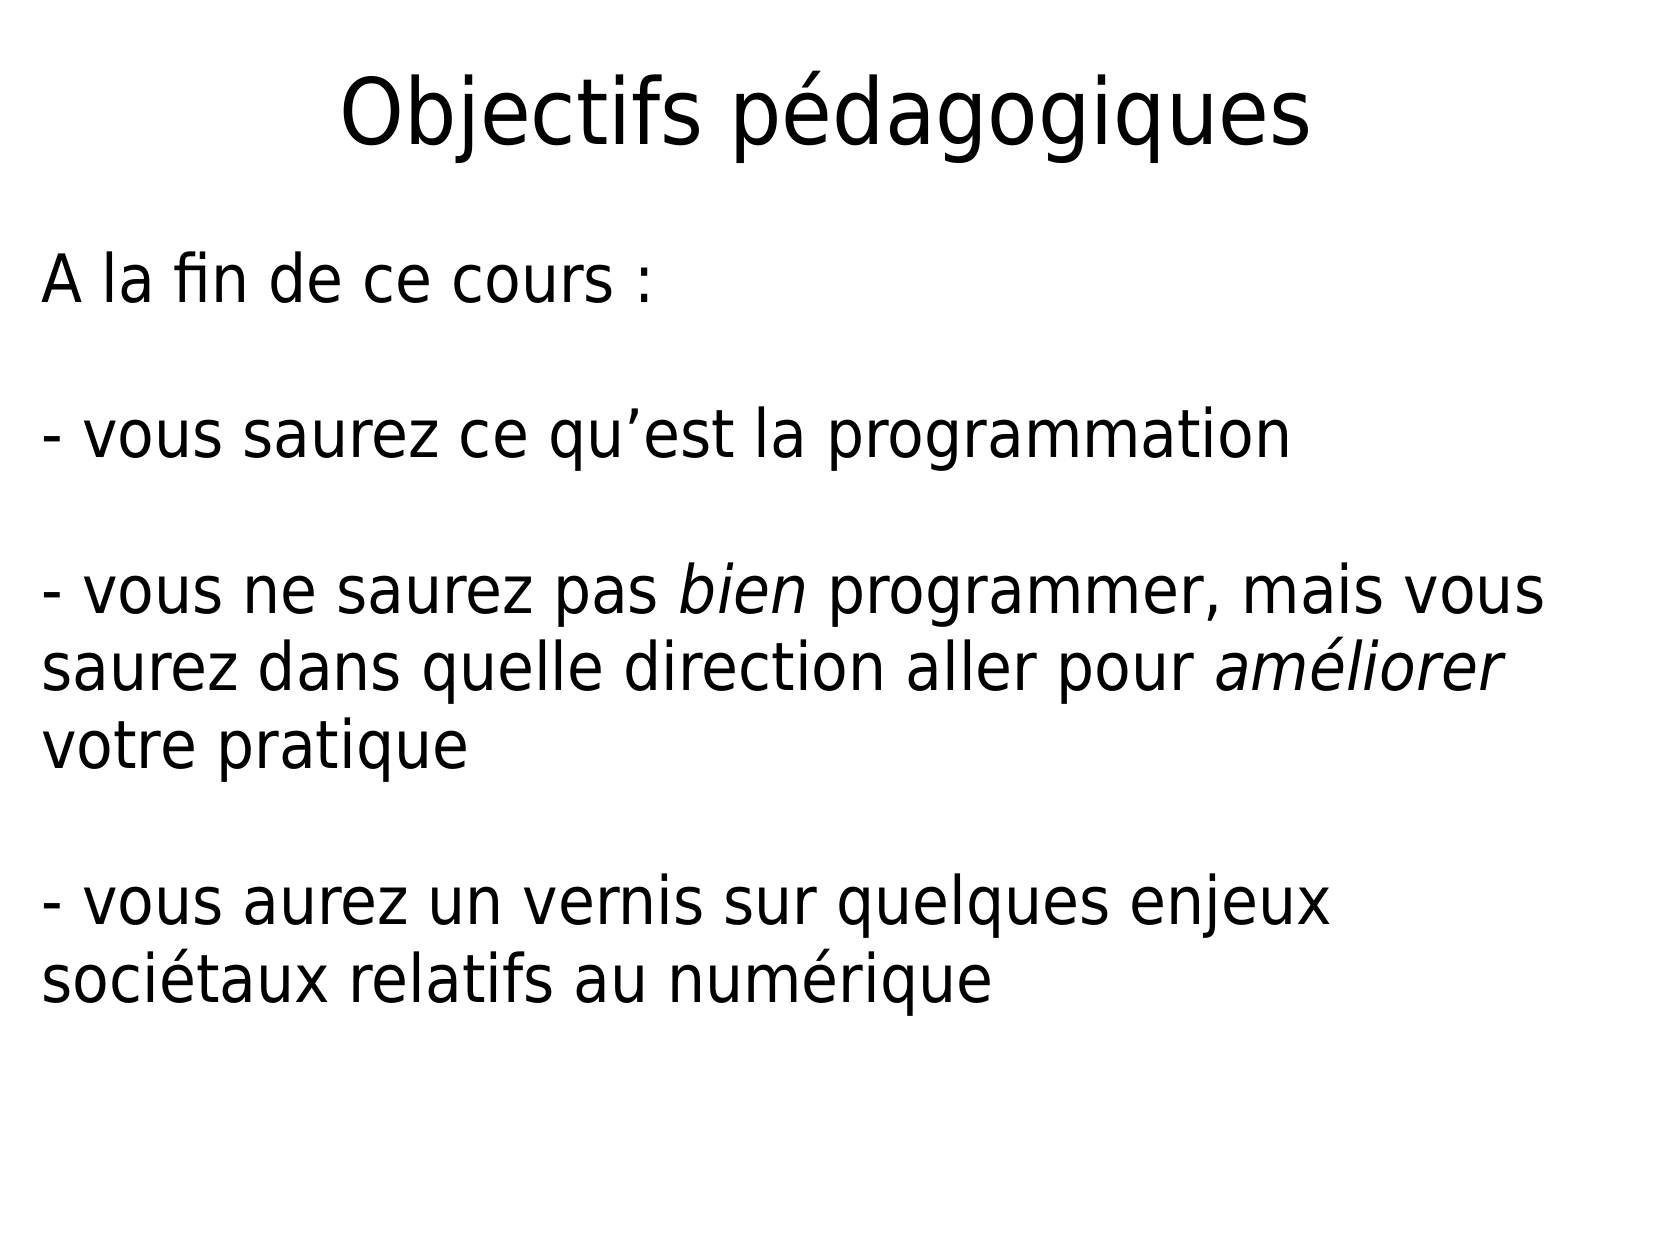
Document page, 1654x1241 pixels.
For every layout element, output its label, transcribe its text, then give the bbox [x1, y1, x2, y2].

title Objectifs pédagogiques [41, 12, 1613, 214]
title A la fin de ce cours : - vous saurez ce qu’est la programmation - vous ne saurez pas bien programmer, mais vous saurez dans quelle direction aller pour améliorer votre pratique - vous aurez un vernis sur quelques enjeux sociétaux relatifs au numérique [41, 240, 1613, 1201]
